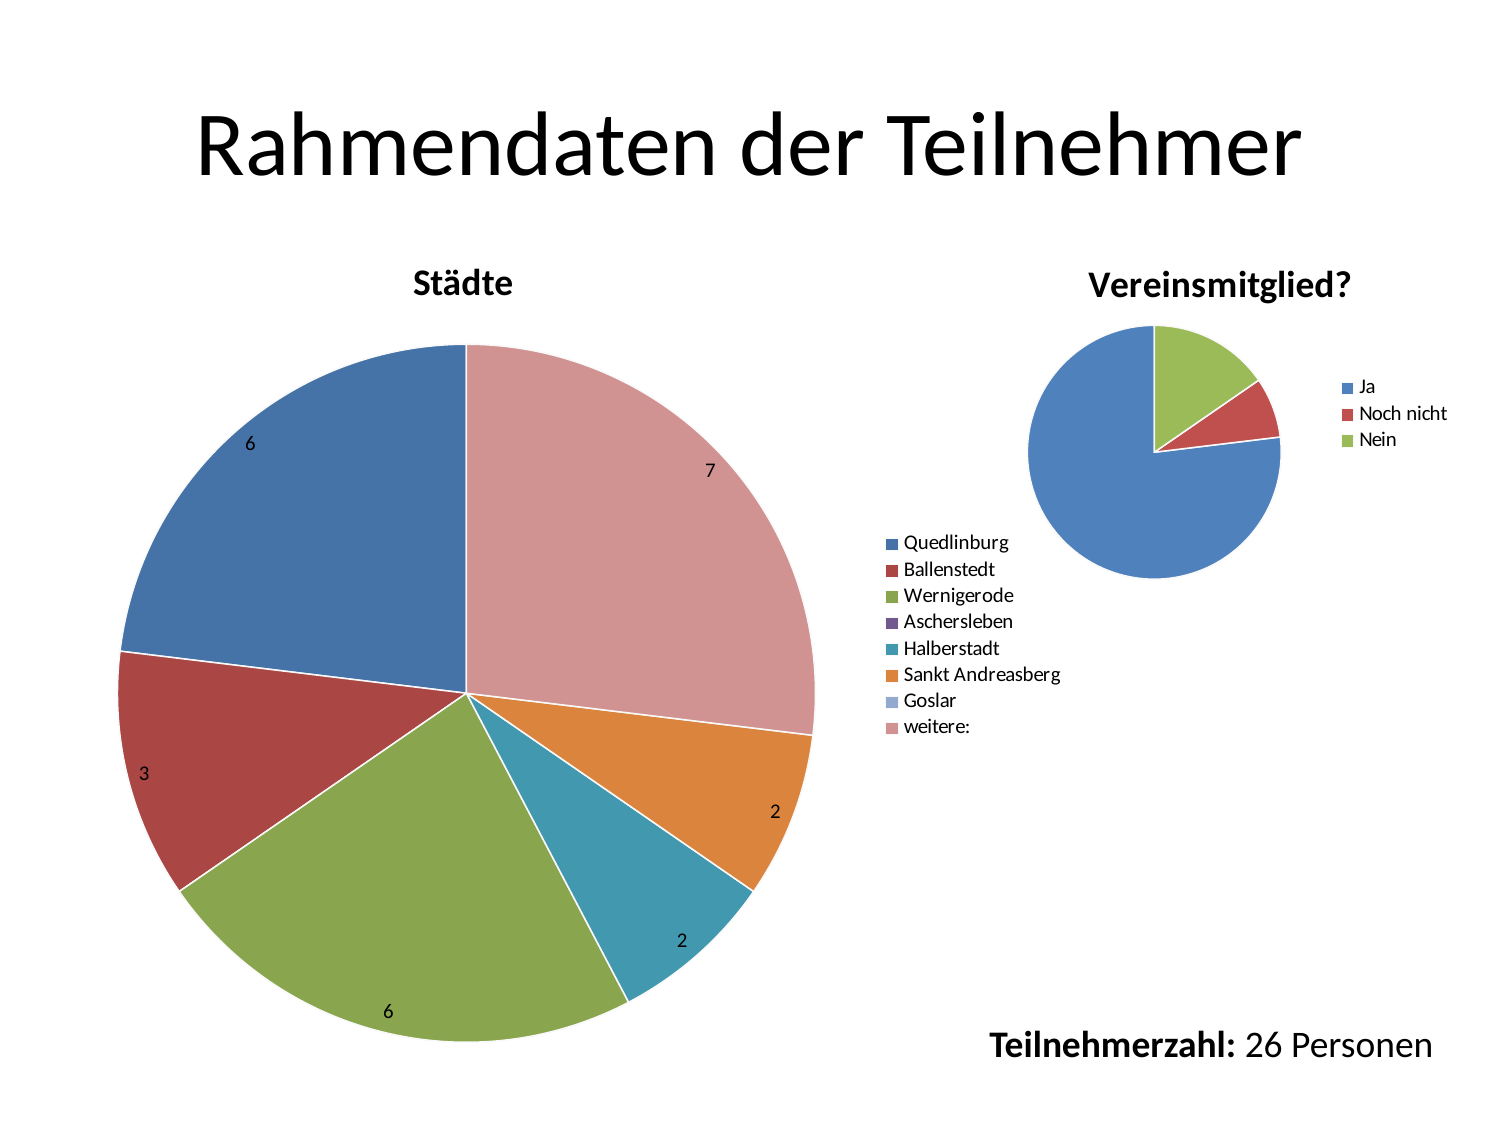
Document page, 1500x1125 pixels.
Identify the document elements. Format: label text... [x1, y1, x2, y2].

title Rahmendaten der Teilnehmer [75, 45, 1426, 233]
text_box Teilnehmerzahl: 26 Personen [974, 1012, 1471, 1074]
chart [41, 243, 1467, 1059]
